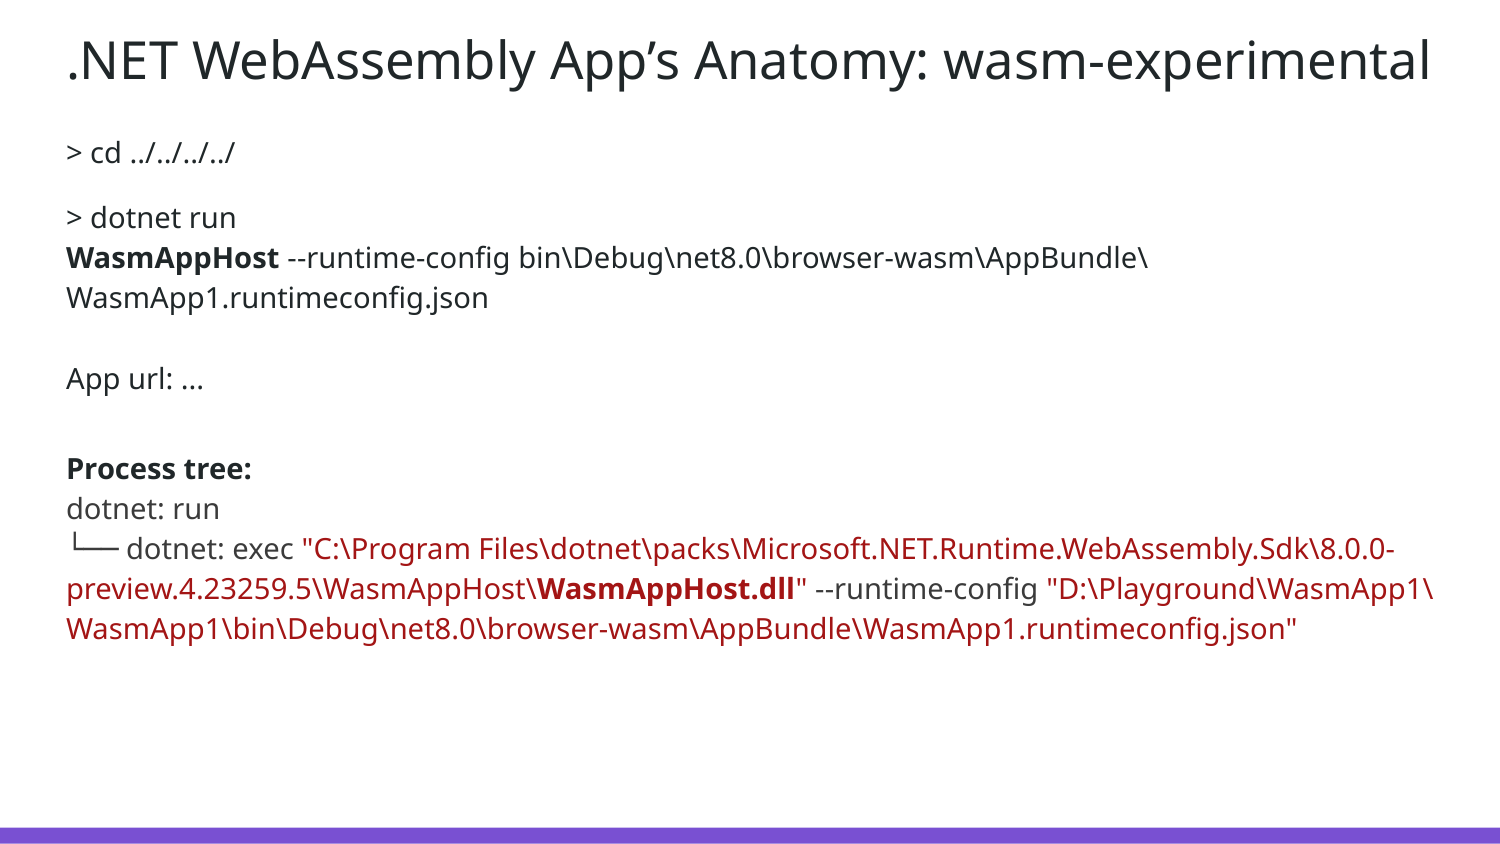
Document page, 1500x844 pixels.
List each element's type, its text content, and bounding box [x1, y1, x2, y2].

text_box Process tree: dotnet: run └── dotnet: exec "C:\Program Files\dotnet\packs\Microsoft.NET.Runtime.WebAssembly.Sdk\8.0.0-preview.4.23259.5\WasmAppHost\WasmAppHost.dll" --runtime-config "D:\Playground\WasmApp1\WasmApp1\bin\Debug\net8.0\browser-wasm\AppBundle\WasmApp1.runtimeconfig.json" [51, 429, 1469, 661]
list > cd ../../../../ > dotnet run WasmAppHost --runtime-config bin\Debug\net8.0\browser-wasm\AppBundle\WasmApp1.runtimeconfig.json App url: ... [51, 114, 1469, 422]
title .NET WebAssembly App’s Anatomy: wasm-experimental [51, 12, 1449, 106]
